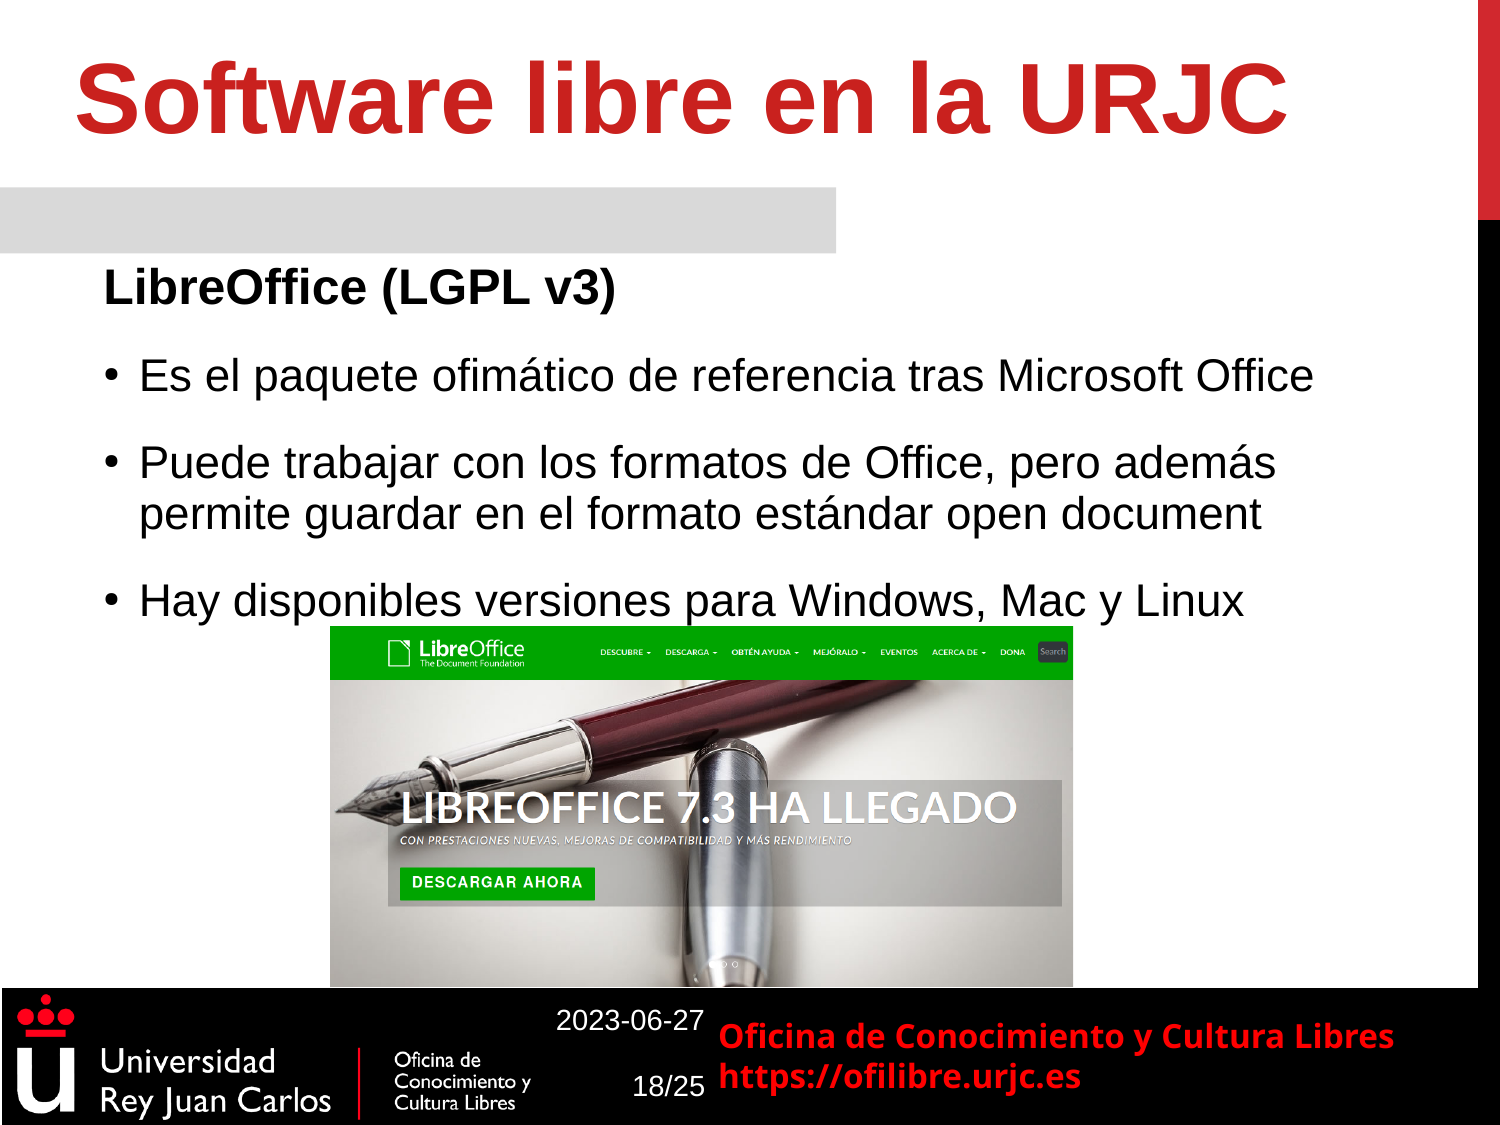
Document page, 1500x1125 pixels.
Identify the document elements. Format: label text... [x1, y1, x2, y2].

text_box LibreOffice (LGPL v3) Es el paquete ofimático de referencia tras Microsoft Office Puede trabajar con los formatos de Office, pero además permite guardar en el formato estándar open document Hay disponibles versiones para Windows, Mac y Linux [88, 251, 1441, 979]
title [75, 7, 1425, 196]
picture [330, 626, 1074, 987]
picture [17, 994, 531, 1120]
text_box Software libre en la URJC [60, 36, 1396, 275]
